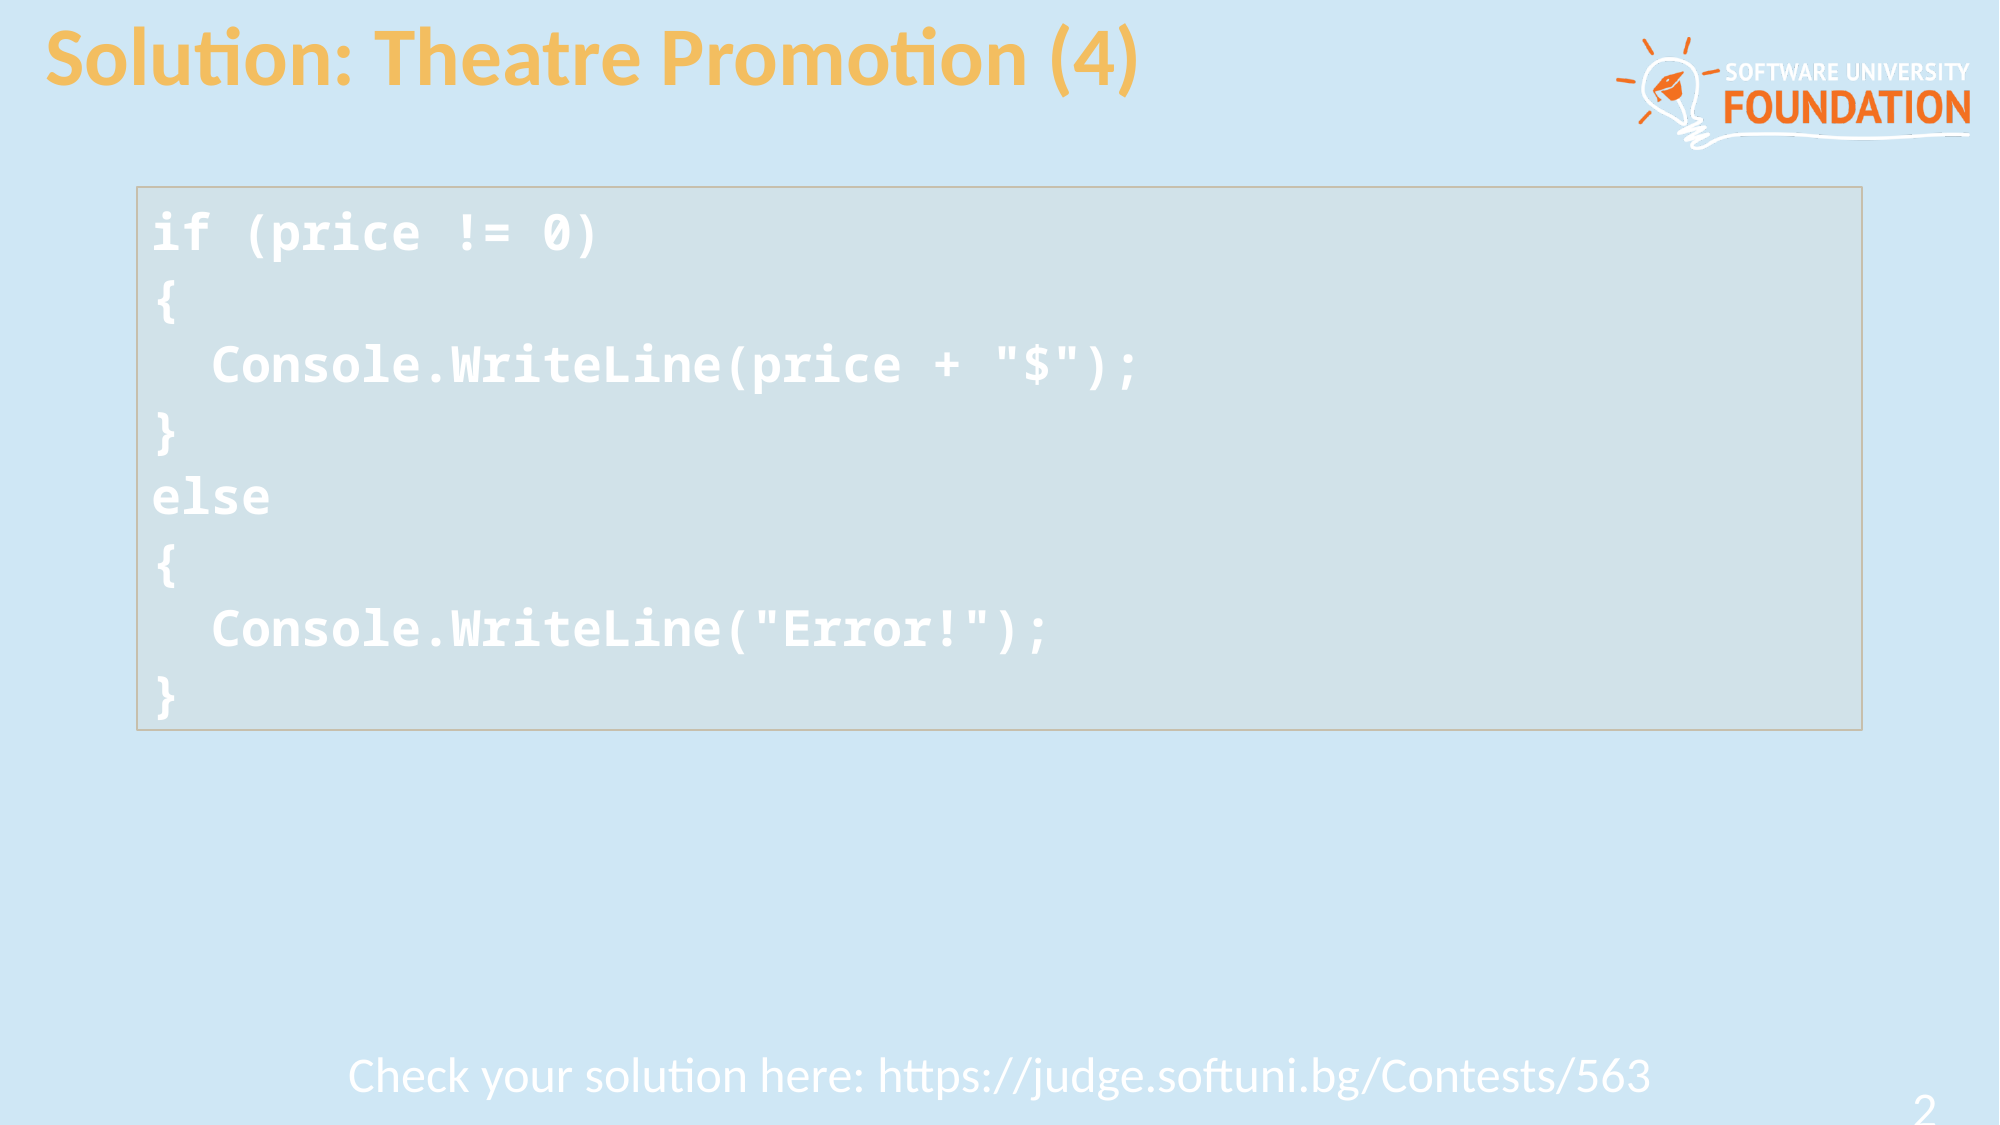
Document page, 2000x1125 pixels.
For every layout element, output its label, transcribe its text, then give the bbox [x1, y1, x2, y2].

text_box if (price != 0) { Console.WriteLine(price + "$"); } else { Console.WriteLine("Error!"); } [137, 187, 1863, 730]
picture [1612, 37, 1970, 163]
title Solution: Theatre Promotion (4) [30, 6, 1602, 189]
text_box Check your solution here: https://judge.softuni.bg/Contests/563 [149, 1034, 1850, 1110]
slide_number <number> [1897, 1070, 1968, 1103]
